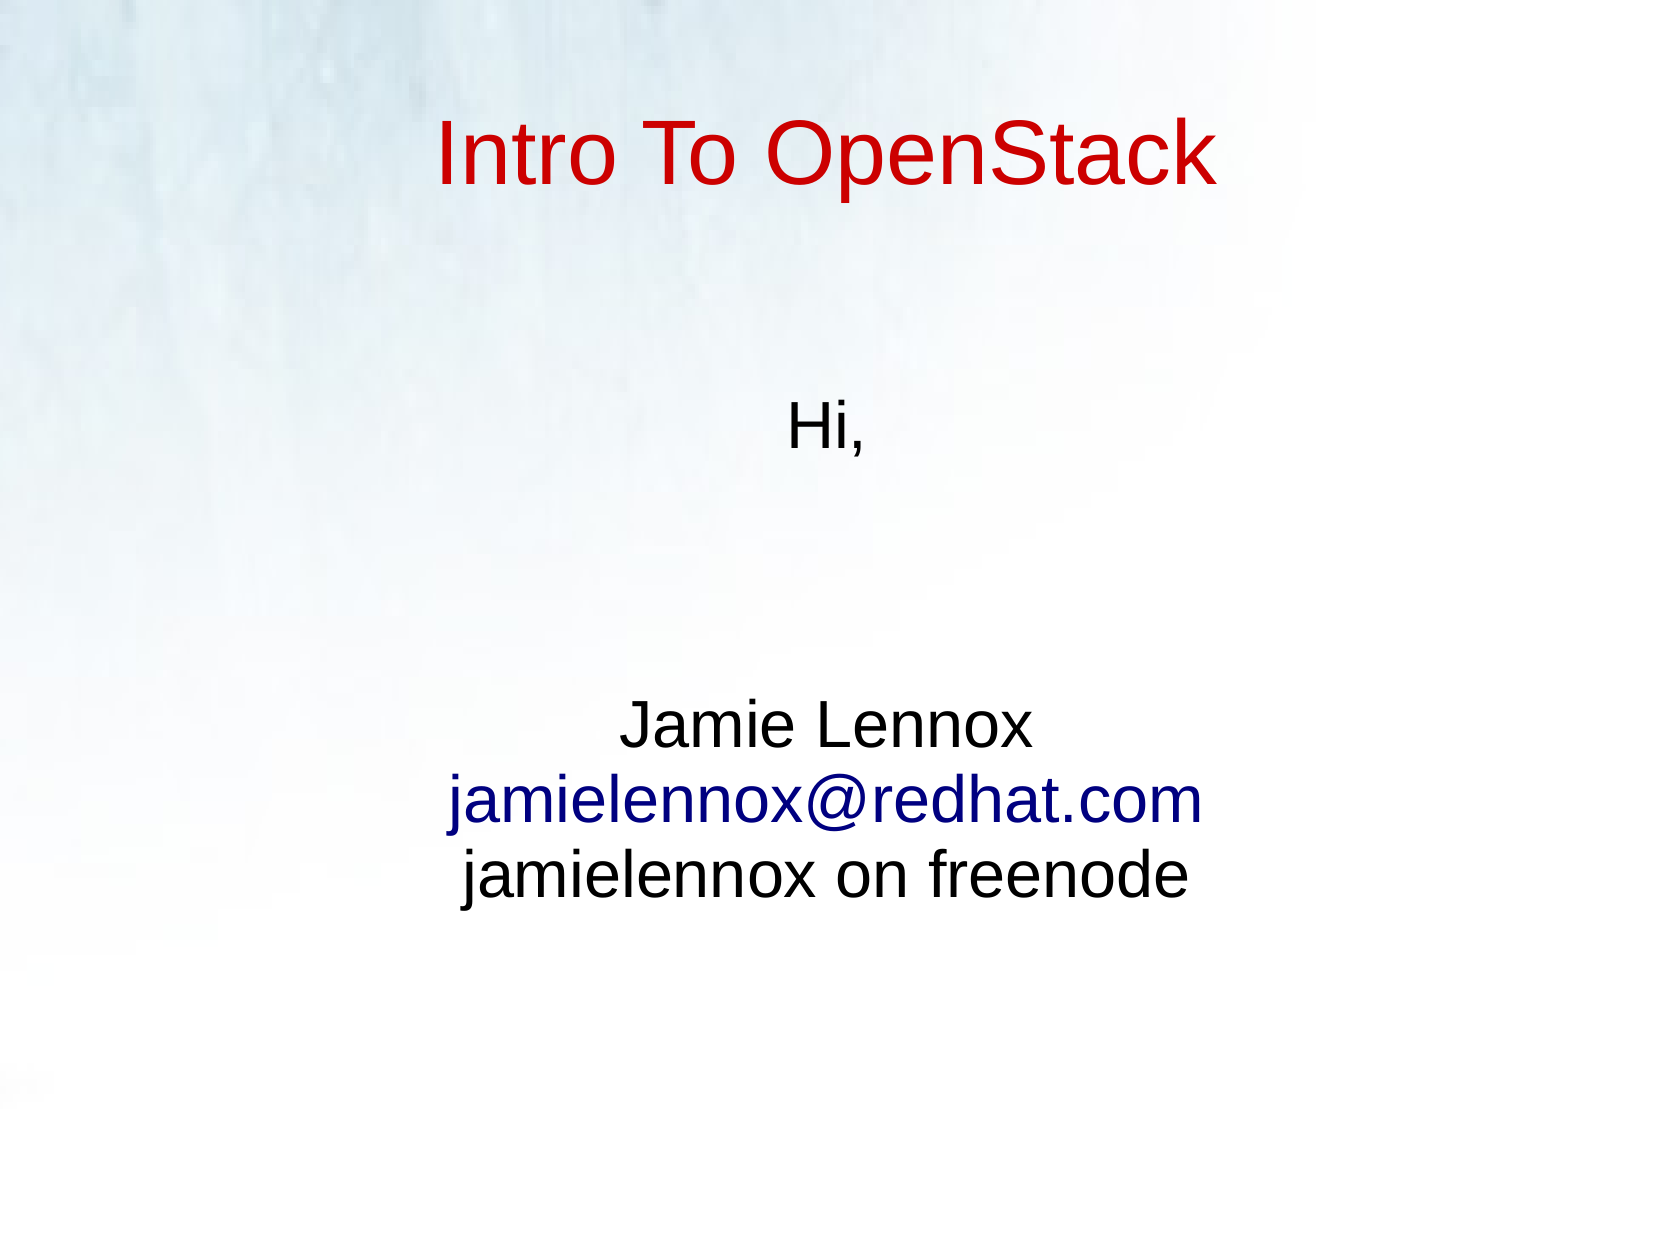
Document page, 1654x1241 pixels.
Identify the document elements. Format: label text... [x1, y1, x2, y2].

picture [0, 0, 1654, 1241]
title Intro To OpenStack [82, 49, 1571, 257]
subtitle Hi, Jamie Lennox jamielennox@redhat.com jamielennox on freenode [82, 290, 1571, 1010]
